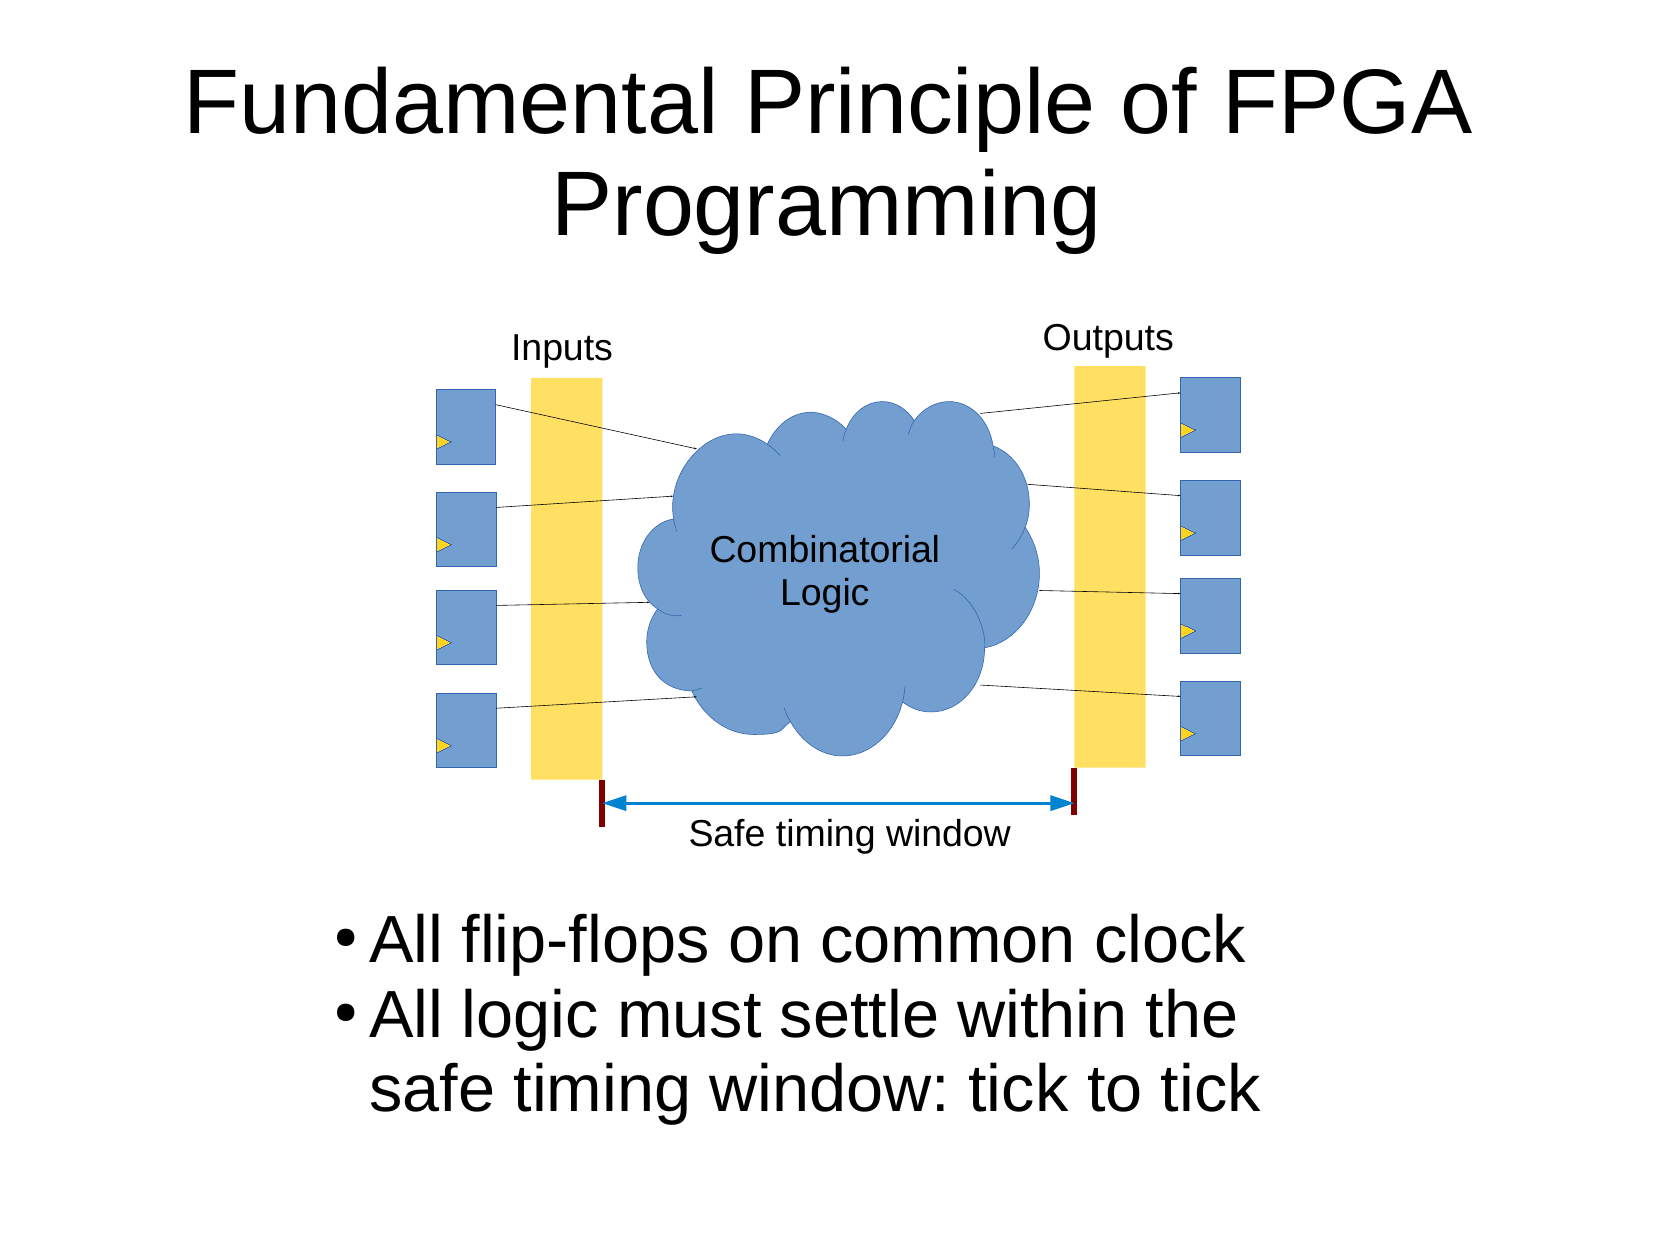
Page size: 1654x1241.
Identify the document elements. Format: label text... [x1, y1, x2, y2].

text_box Outputs [1027, 308, 1190, 367]
text_box [531, 604, 603, 705]
text_box [1074, 592, 1146, 694]
text_box [1074, 397, 1146, 492]
text_box [1180, 578, 1241, 654]
text_box All flip-flops on common clock All logic must settle within the safe timing window: tick to tick [318, 894, 1359, 1134]
text_box Combinatorial Logic [637, 401, 1040, 756]
text_box [436, 492, 497, 567]
text_box [1074, 691, 1146, 768]
title Fundamental Principle of FPGA Programming [82, 49, 1571, 257]
text_box [436, 693, 497, 768]
text_box [531, 501, 603, 604]
text_box [1180, 377, 1241, 453]
text_box [436, 590, 497, 665]
text_box [531, 413, 603, 504]
text_box Inputs [496, 318, 629, 377]
text_box [1074, 367, 1146, 403]
text_box Safe timing window [673, 804, 1028, 863]
text_box [1180, 480, 1241, 556]
text_box [1180, 681, 1241, 756]
text_box [436, 389, 496, 465]
text_box [531, 703, 603, 780]
text_box [531, 377, 603, 427]
text_box [1074, 489, 1146, 592]
